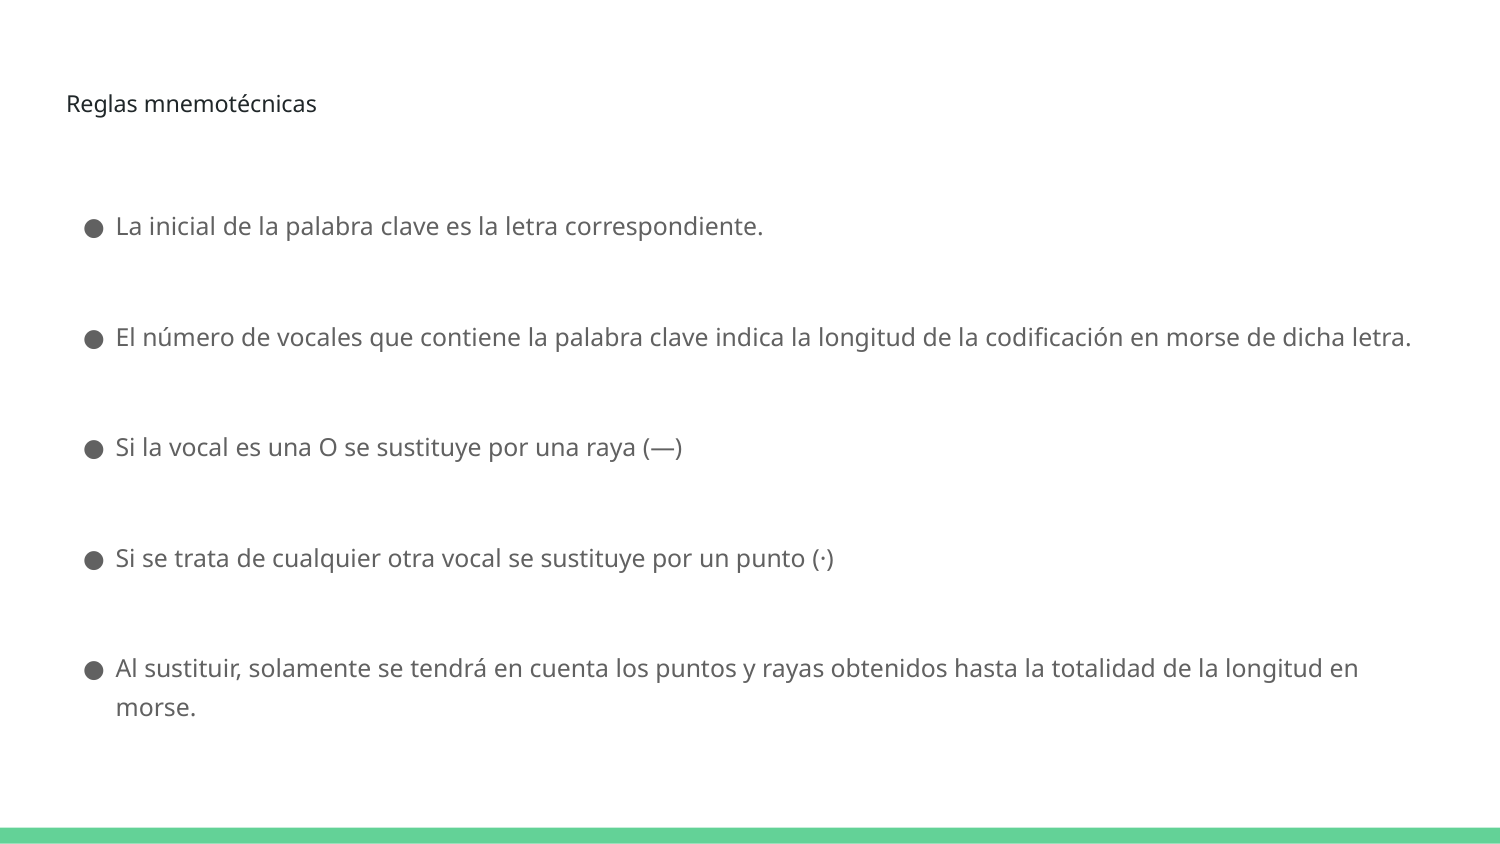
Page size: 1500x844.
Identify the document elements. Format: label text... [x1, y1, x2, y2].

title Reglas mnemotécnicas [51, 72, 1449, 167]
list La inicial de la palabra clave es la letra correspondiente. El número de vocales que contiene la palabra clave indica la longitud de la codificación en morse de dicha letra. Si la vocal es una O se sustituye por una raya (—) Si se trata de cualquier otra vocal se sustituye por un punto (·) Al sustituir, solamente se tendrá en cuenta los puntos y rayas obtenidos hasta la totalidad de la longitud en morse. [51, 189, 1449, 750]
